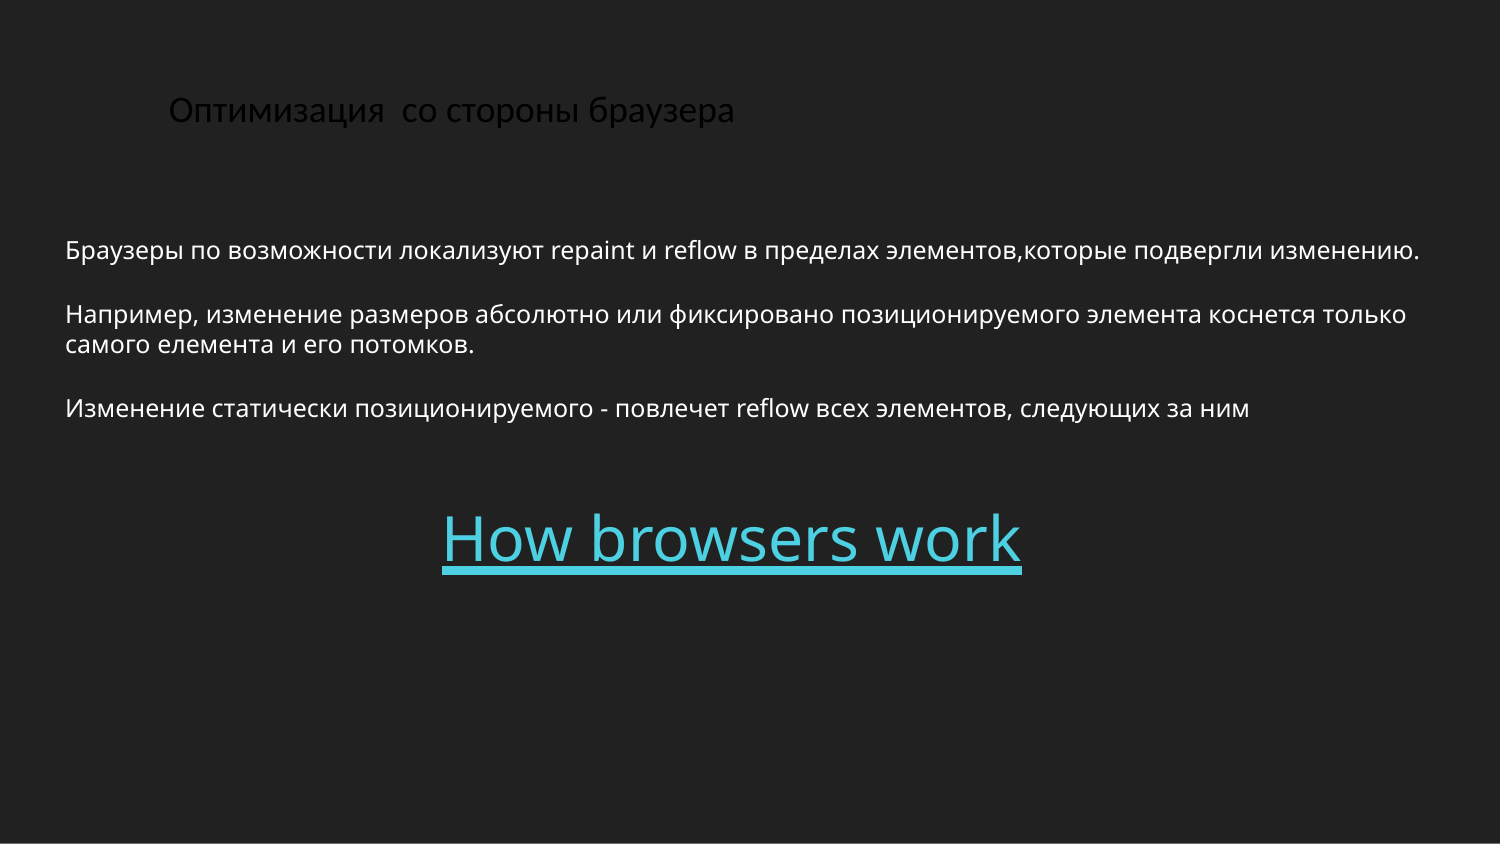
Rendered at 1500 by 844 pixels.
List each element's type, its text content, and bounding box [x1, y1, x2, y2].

title Оптимизация со стороны браузера [63, 82, 840, 200]
text_box How browsers work [439, 496, 1060, 584]
text_box Браузеры по возможности локализуют repaint и reflow в пределах элементов,которые подвергли изменению. Например, изменение размеров абсолютно или фиксировано позиционируемого элемента коснется только самого елемента и его потомков. Изменение статически позиционируемого - повлечет reflow всех элементов, следующих за ним [63, 200, 1430, 423]
